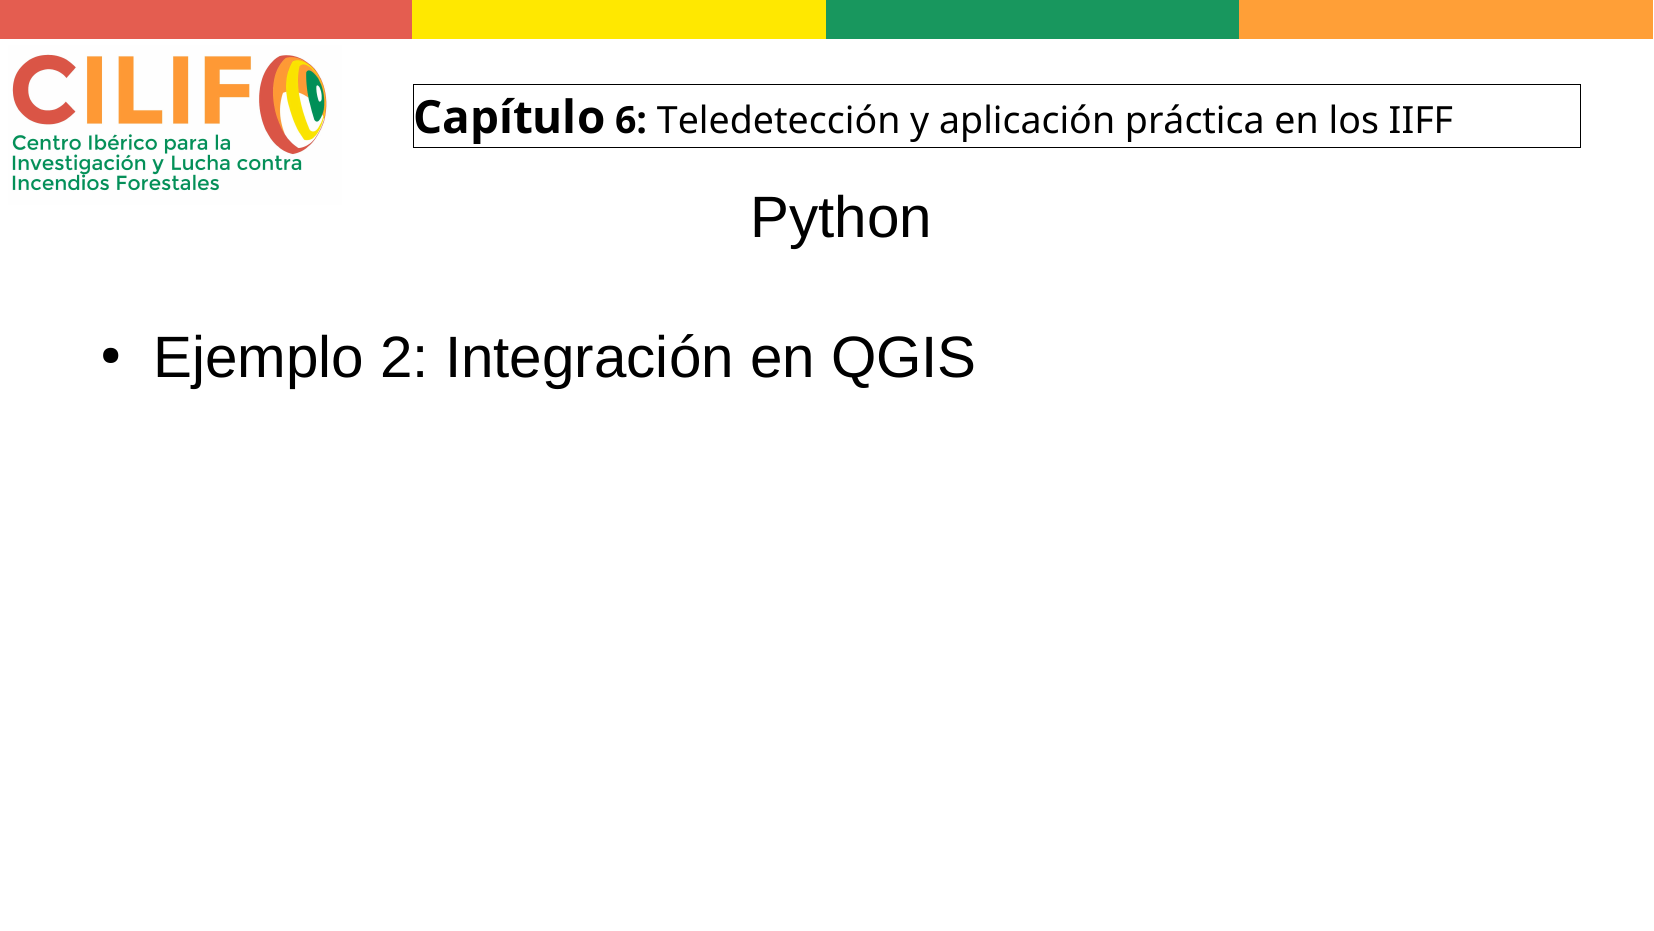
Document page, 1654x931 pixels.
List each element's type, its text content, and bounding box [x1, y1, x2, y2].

list Ejemplo 2: Integración en QGIS [82, 324, 1595, 857]
title Python [206, 138, 1477, 296]
picture [8, 45, 342, 205]
